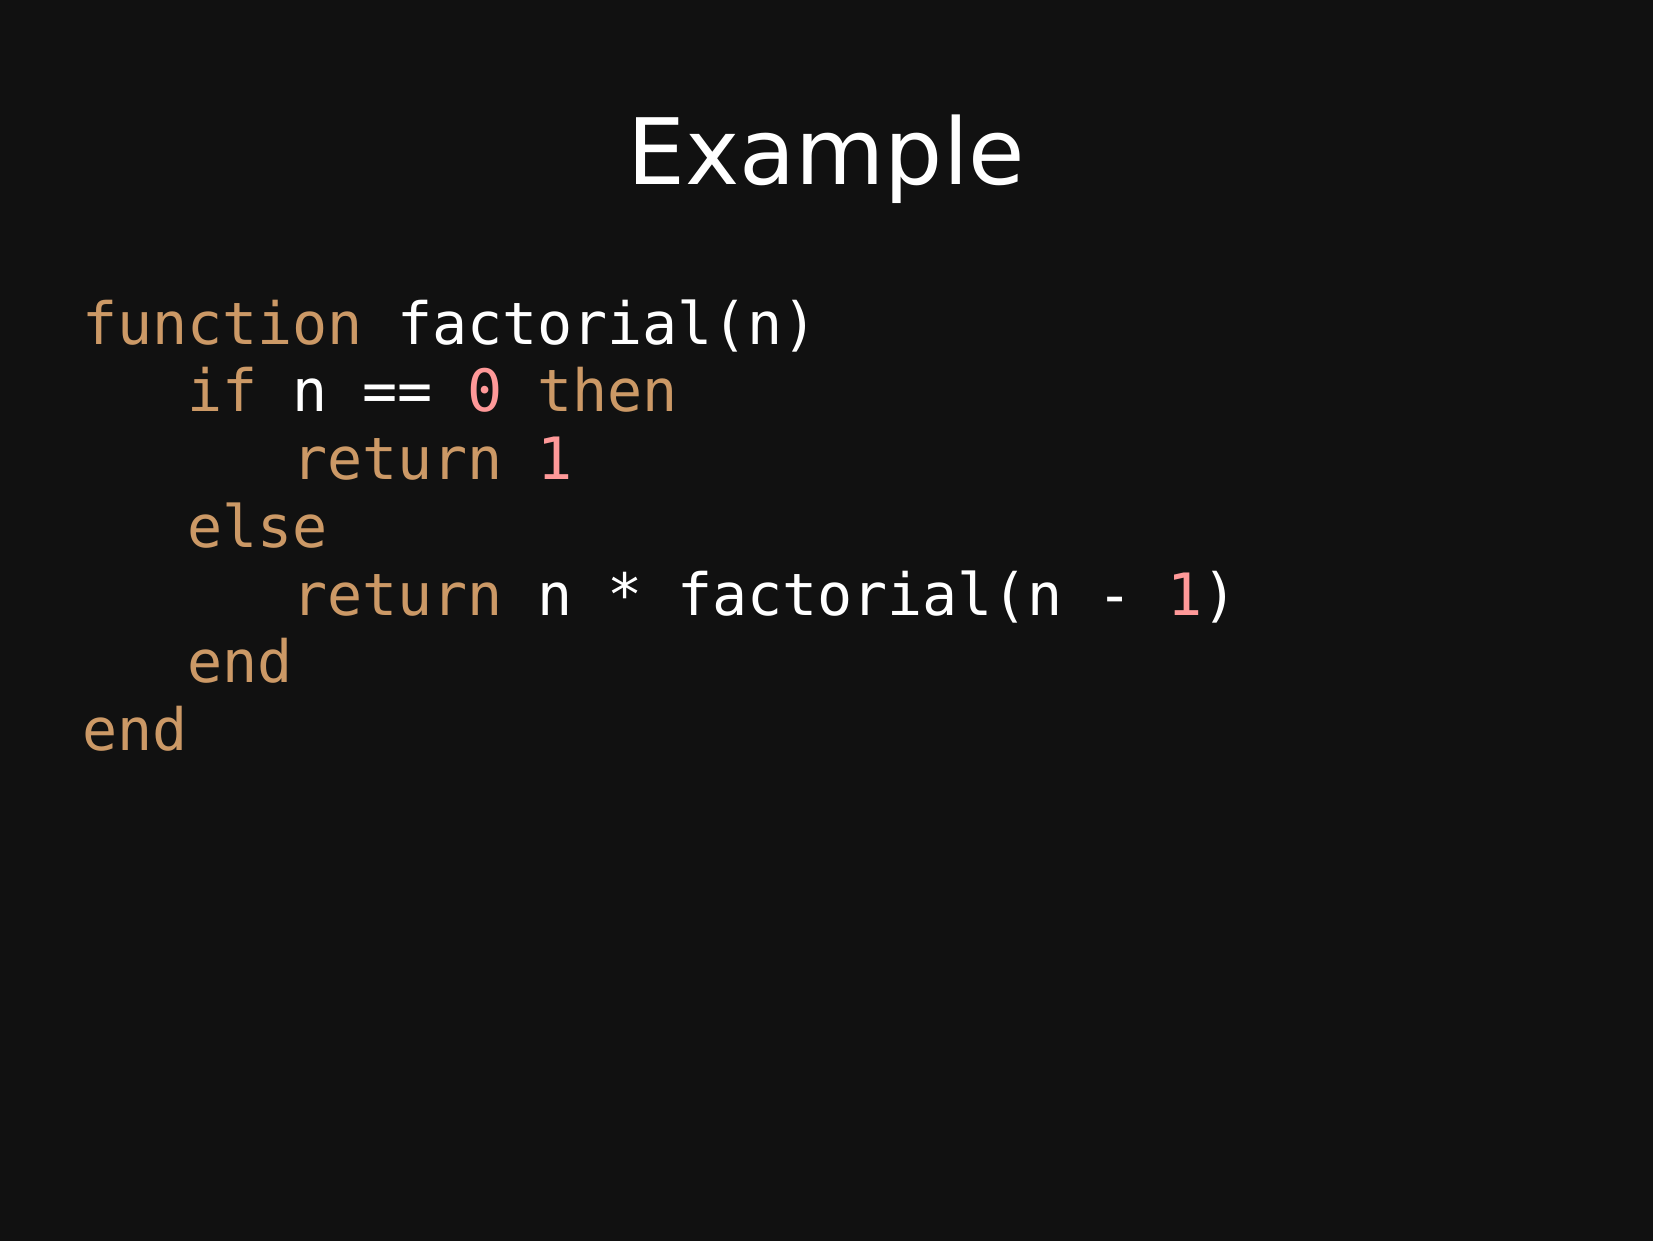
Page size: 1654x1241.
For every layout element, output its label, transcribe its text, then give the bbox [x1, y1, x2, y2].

list function factorial(n) if n == 0 then return 1 else return n * factorial(n - 1) end end [82, 290, 1571, 1010]
title Example [82, 49, 1571, 257]
